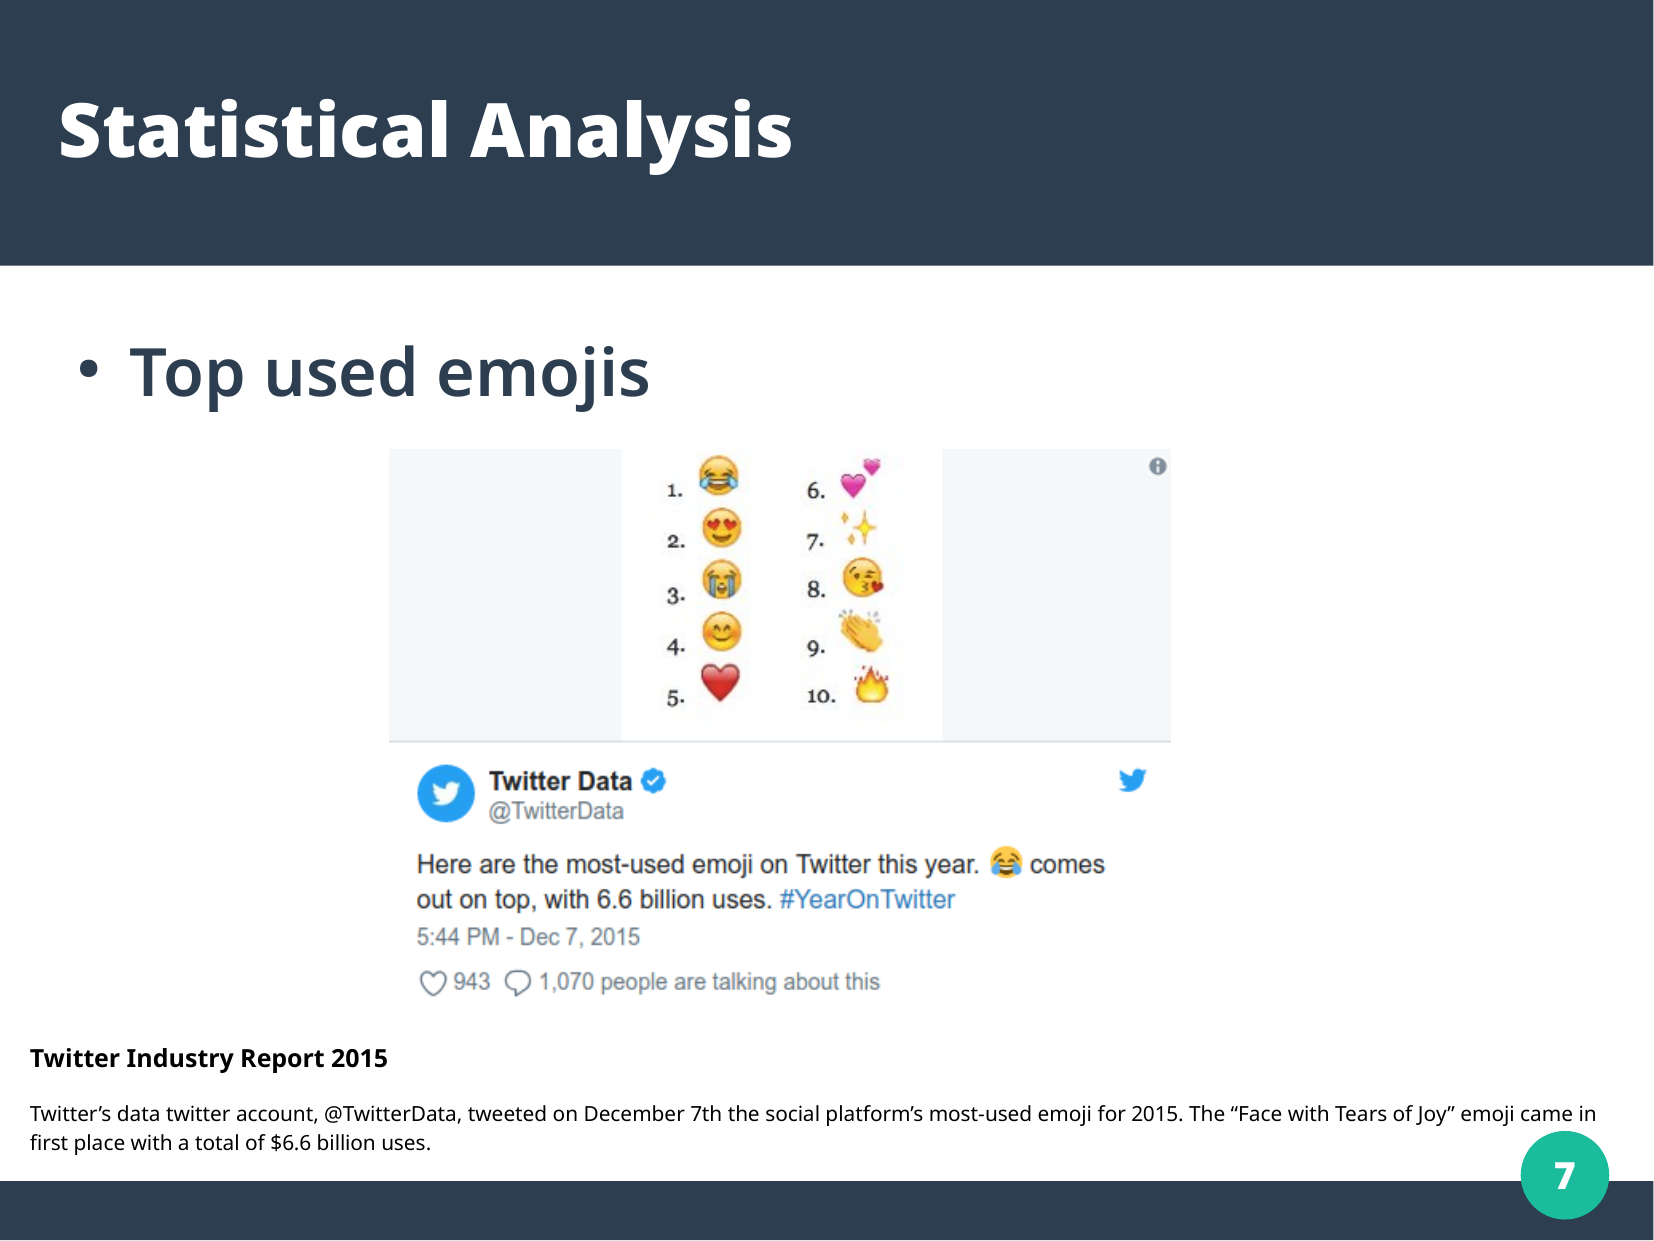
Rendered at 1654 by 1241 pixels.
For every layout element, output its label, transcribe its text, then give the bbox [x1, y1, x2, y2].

title Statistical Analysis [59, 49, 1595, 207]
picture [389, 449, 1171, 1006]
list Top used emojis [59, 324, 1595, 1033]
text_box Twitter Industry Report 2015 Twitter’s data twitter account, @TwitterData, tweeted on December 7th the social platform’s most-used emoji for 2015. The “Face with Tears of Joy” emoji came in first place with a total of $6.6 billion uses. [15, 1033, 1648, 1201]
